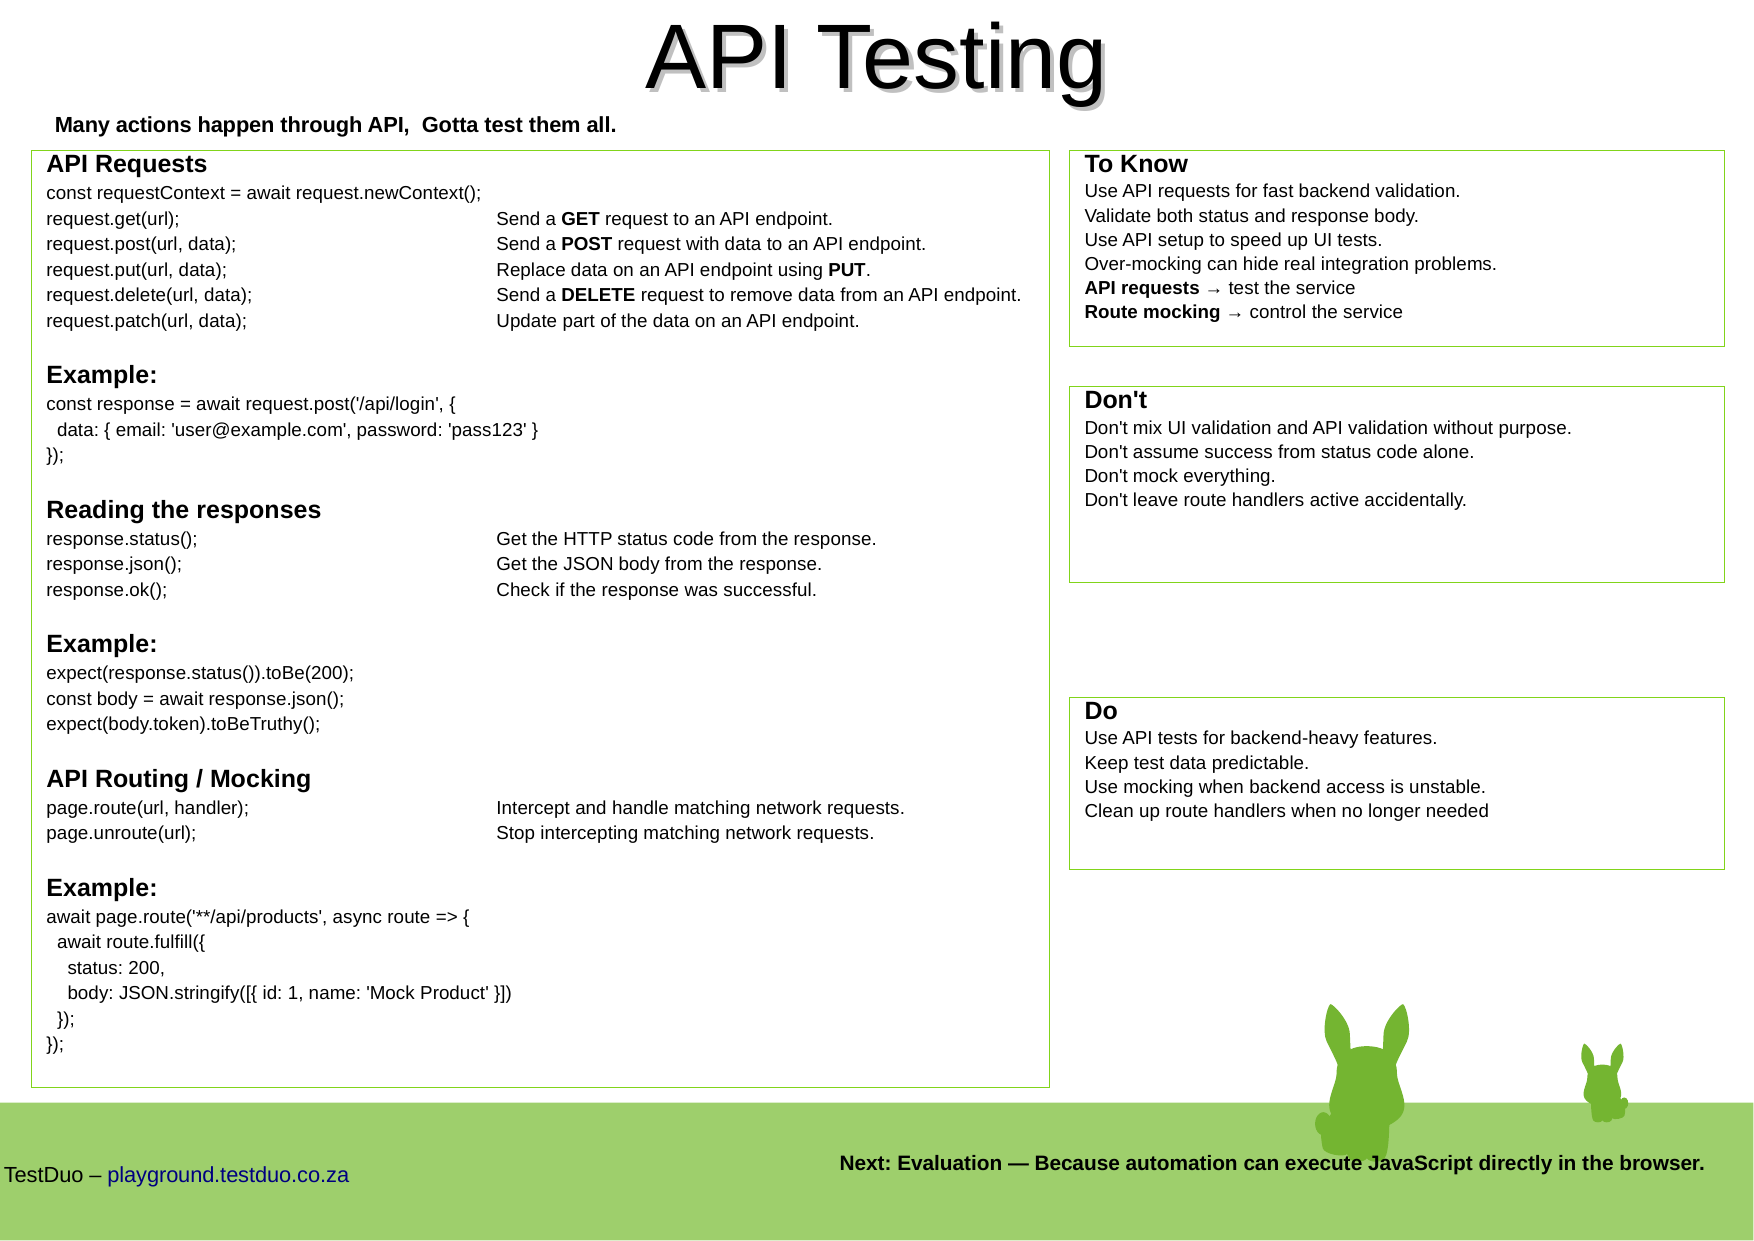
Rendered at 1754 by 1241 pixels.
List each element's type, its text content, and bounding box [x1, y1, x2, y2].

text_box Don't Don't mix UI validation and API validation without purpose. Don't assume success from status code alone. Don't mock everything. Don't leave route handlers active accidentally. [1069, 386, 1725, 583]
title API Testing [93, 0, 1660, 112]
title TestDuo – playground.testduo.co.za [3, 1150, 824, 1201]
text_box Many actions happen through API, Gotta test them all. [39, 112, 1711, 151]
text_box To Know Use API requests for fast backend validation. Validate both status and response body. Use API setup to speed up UI tests. Over-mocking can hide real integration problems. API requests → test the service Route mocking → control the service [1069, 150, 1725, 347]
text_box API Requests const requestContext = await request.newContext(); request.get(url); Send a GET request to an API endpoint. request.post(url, data); Send a POST request with data to an API endpoint. request.put(url, data); Replace data on an API endpoint using PUT. request.delete(url, data); Send a DELETE request to remove data from an API endpoint. request.patch(url, data); Update part of the data on an API endpoint. Example: const response = await request.post('/api/login', { data: { email: 'user@example.com', password: 'pass123' } }); Reading the responses response.status(); Get the HTTP status code from the response. response.json(); Get the JSON body from the response. response.ok(); Check if the response was successful. Example: expect(response.status()).toBe(200); const body = await response.json(); expect(body.token).toBeTruthy(); API Routing / Mocking page.route(url, handler); Intercept and handle matching network requests. page.unroute(url); Stop intercepting matching network requests. Example: await page.route('**/api/products', async route => { await route.fulfill({ status: 200, body: JSON.stringify([{ id: 1, name: 'Mock Product' }]) }); }); [31, 150, 1050, 1088]
text_box Next: Evaluation — Because automation can execute JavaScript directly in the browser. [824, 1144, 1754, 1207]
text_box Do Use API tests for backend-heavy features. Keep test data predictable. Use mocking when backend access is unstable. Clean up route handlers when no longer needed [1069, 697, 1725, 870]
